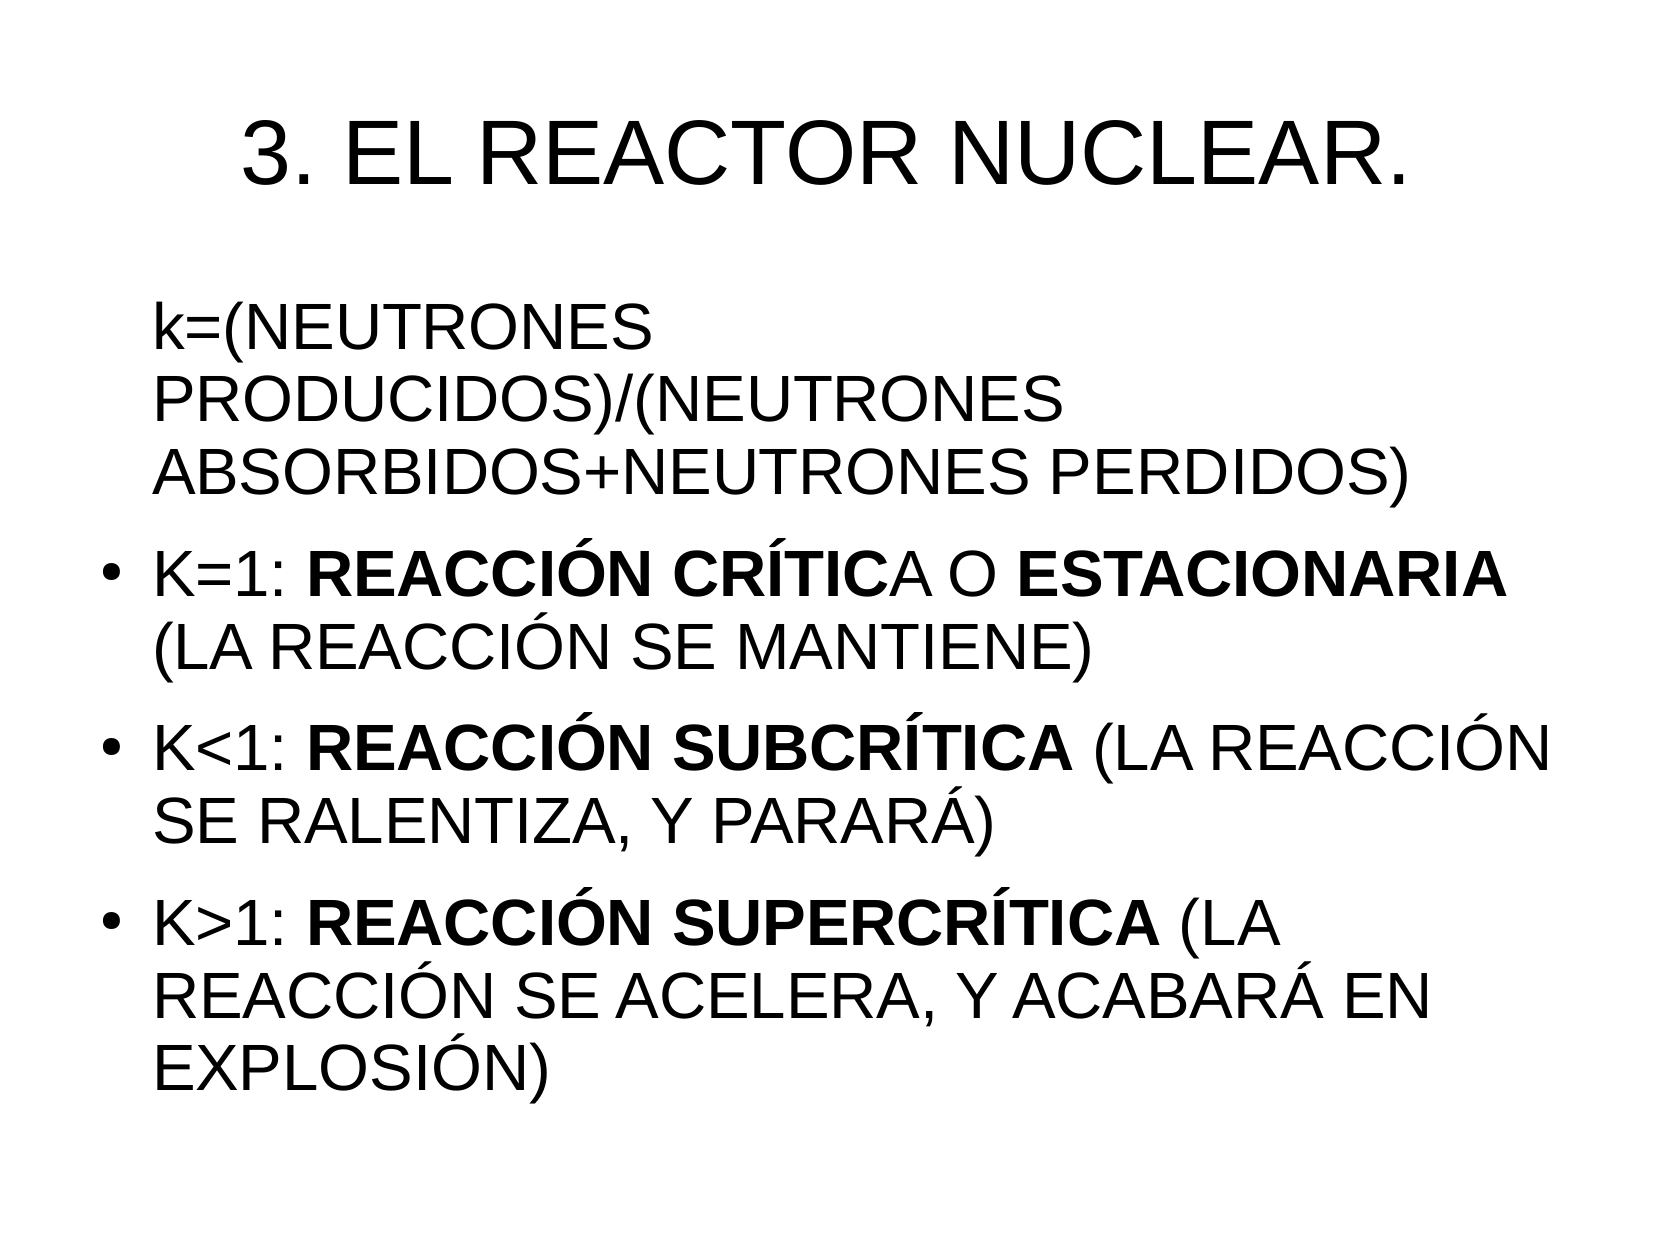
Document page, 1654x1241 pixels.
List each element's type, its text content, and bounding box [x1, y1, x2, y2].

title 3. EL REACTOR NUCLEAR. [82, 56, 1571, 250]
list k=(NEUTRONES PRODUCIDOS)/(NEUTRONES ABSORBIDOS+NEUTRONES PERDIDOS) K=1: REACCIÓN CRÍTICA O ESTACIONARIA (LA REACCIÓN SE MANTIENE) K<1: REACCIÓN SUBCRÍTICA (LA REACCIÓN SE RALENTIZA, Y PARARÁ) K>1: REACCIÓN SUPERCRÍTICA (LA REACCIÓN SE ACELERA, Y ACABARÁ EN EXPLOSIÓN) [82, 290, 1571, 1109]
